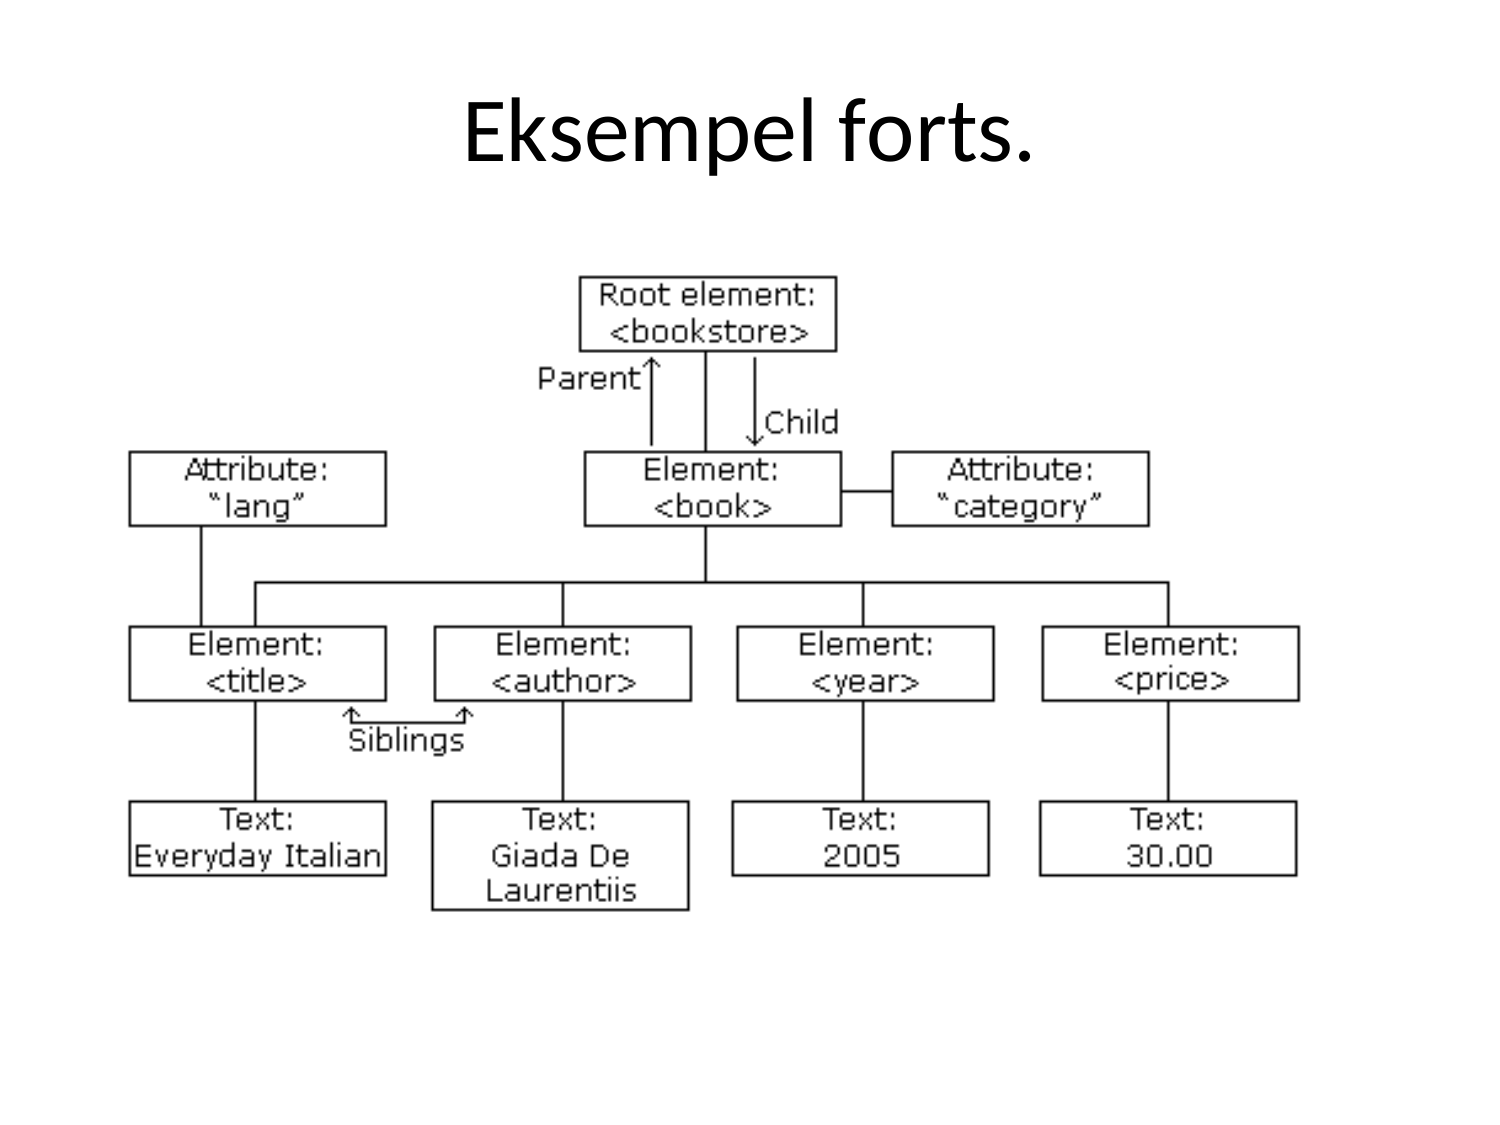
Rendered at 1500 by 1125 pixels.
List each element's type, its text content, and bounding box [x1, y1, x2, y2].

picture [117, 257, 1313, 934]
title Eksempel forts. [75, 45, 1426, 233]
